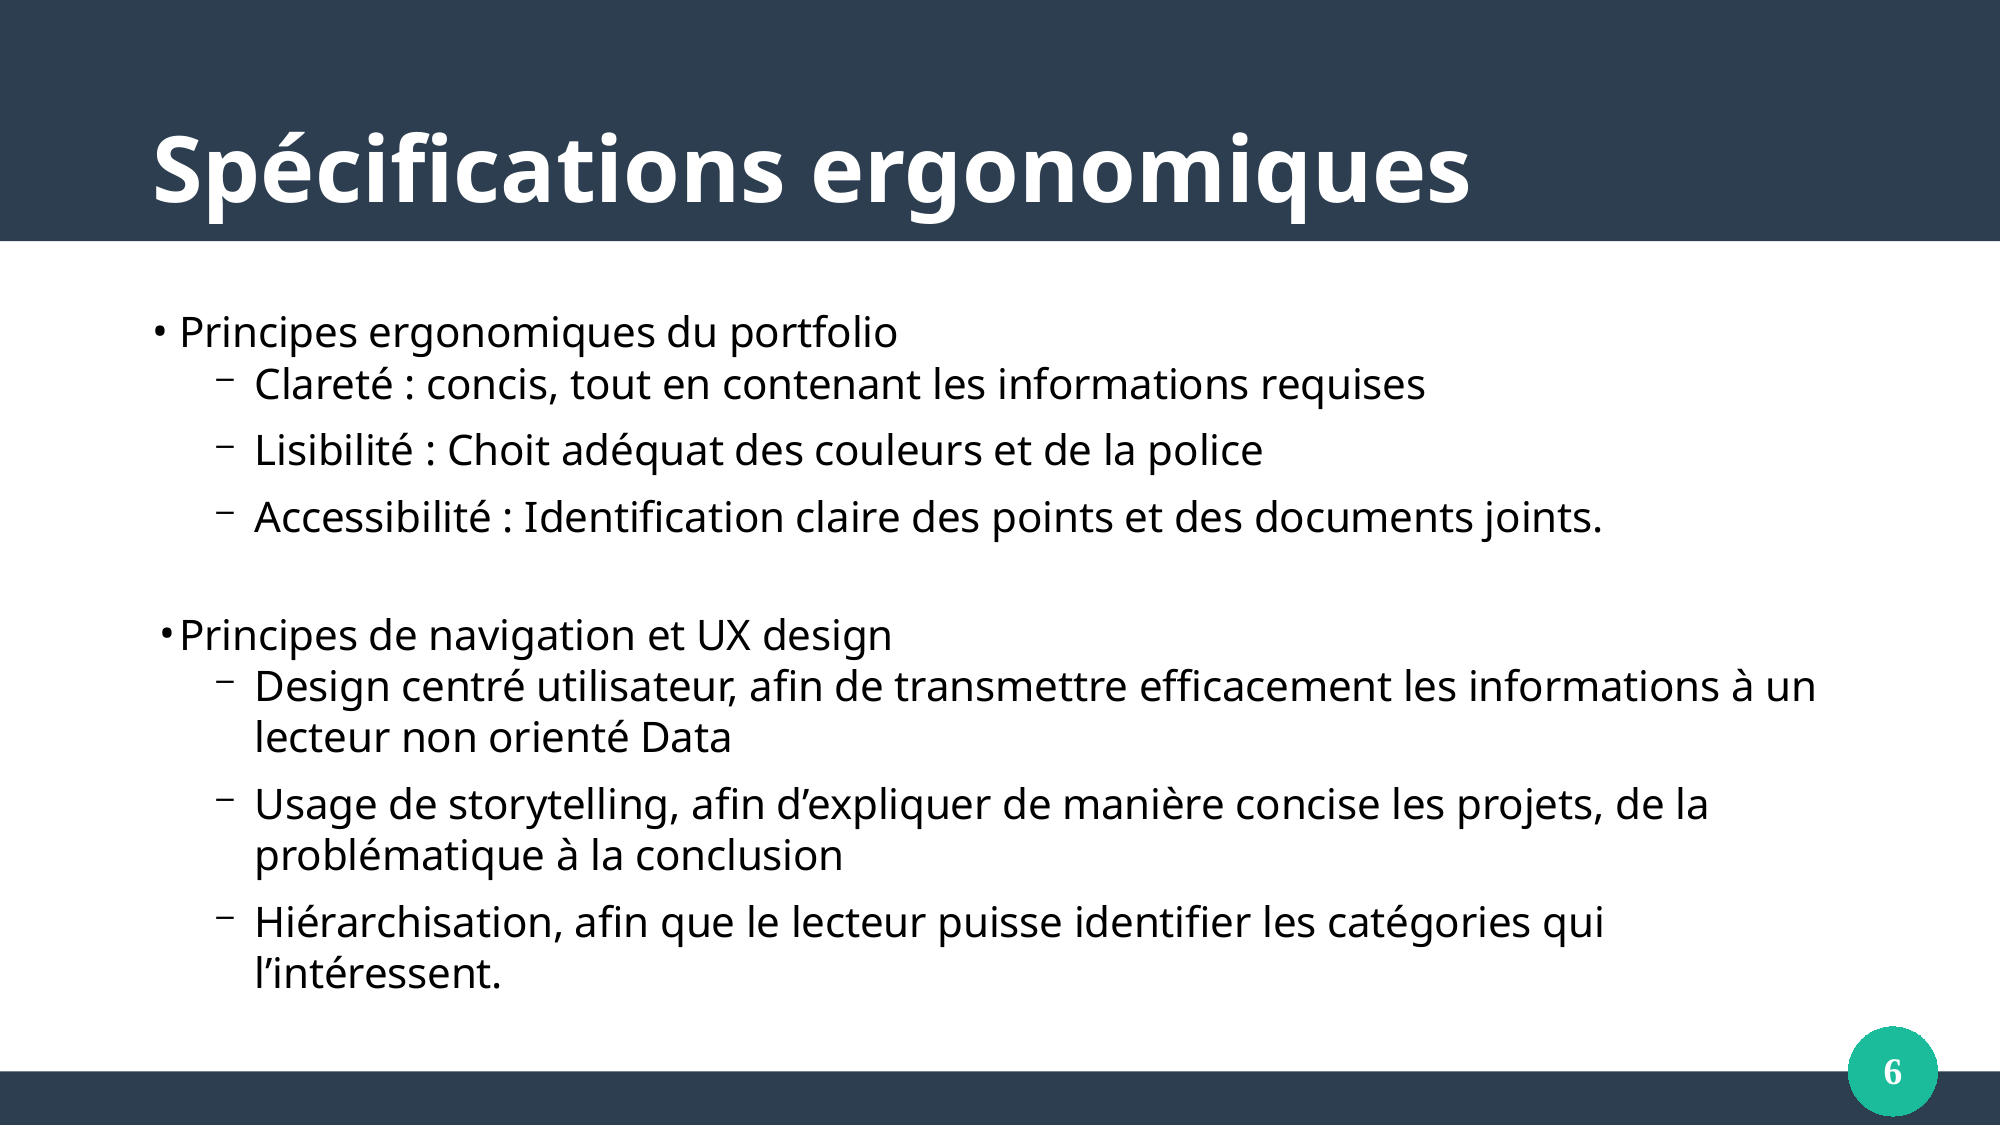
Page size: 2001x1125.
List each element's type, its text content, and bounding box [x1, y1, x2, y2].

title Spécifications ergonomiques [137, 59, 1863, 278]
list Principes ergonomiques du portfolio Clareté : concis, tout en contenant les informations requises Lisibilité : Choit adéquat des couleurs et de la police Accessibilité : Identification claire des points et des documents joints. Principes de navigation et UX design Design centré utilisateur, afin de transmettre efficacement les informations à un lecteur non orienté Data Usage de storytelling, afin d’expliquer de manière concise les projets, de la problématique à la conclusion Hiérarchisation, afin que le lecteur puisse identifier les catégories qui l’intéressent. [137, 299, 1863, 1014]
